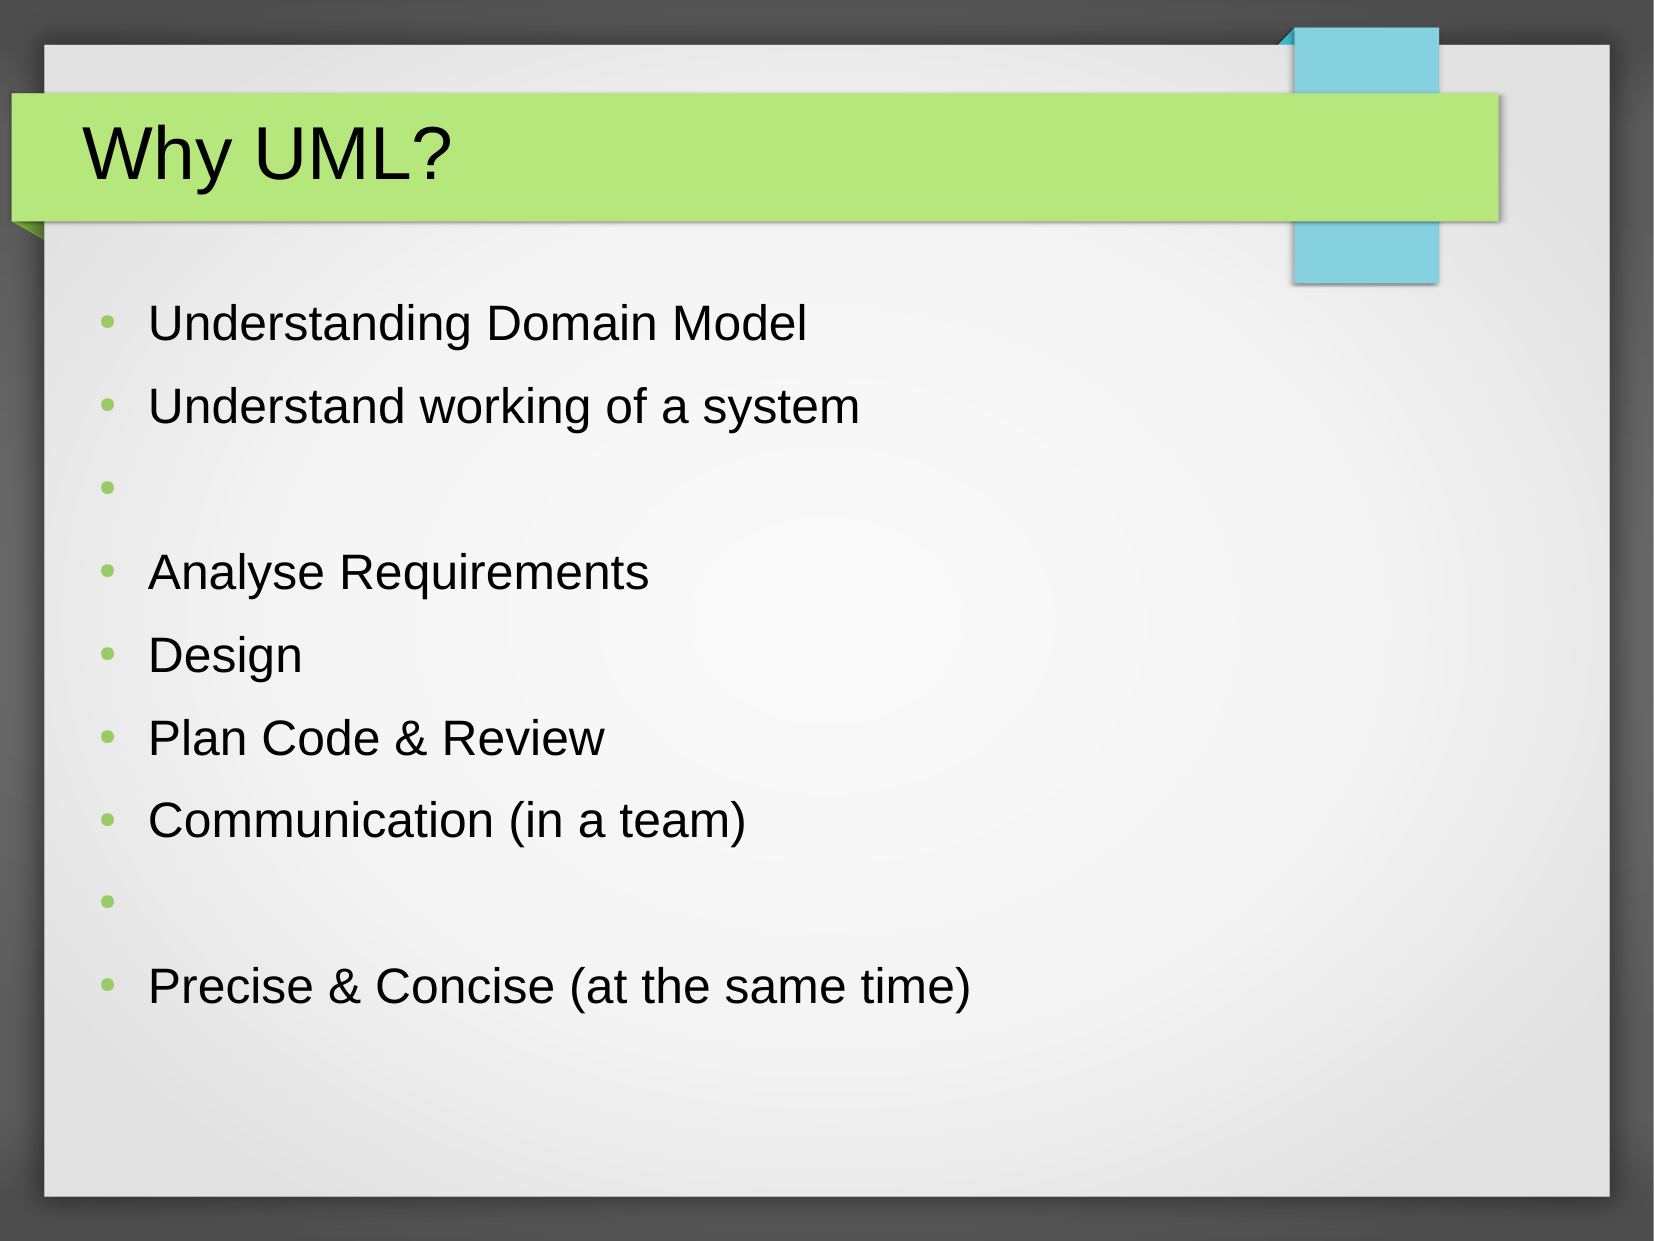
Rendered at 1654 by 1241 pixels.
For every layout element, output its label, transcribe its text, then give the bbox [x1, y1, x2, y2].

title Why UML? [82, 94, 1264, 213]
picture [0, 0, 1654, 1241]
list Understanding Domain Model Understand working of a system Analyse Requirements Design Plan Code & Review Communication (in a team) Precise & Concise (at the same time) [82, 295, 1571, 1015]
